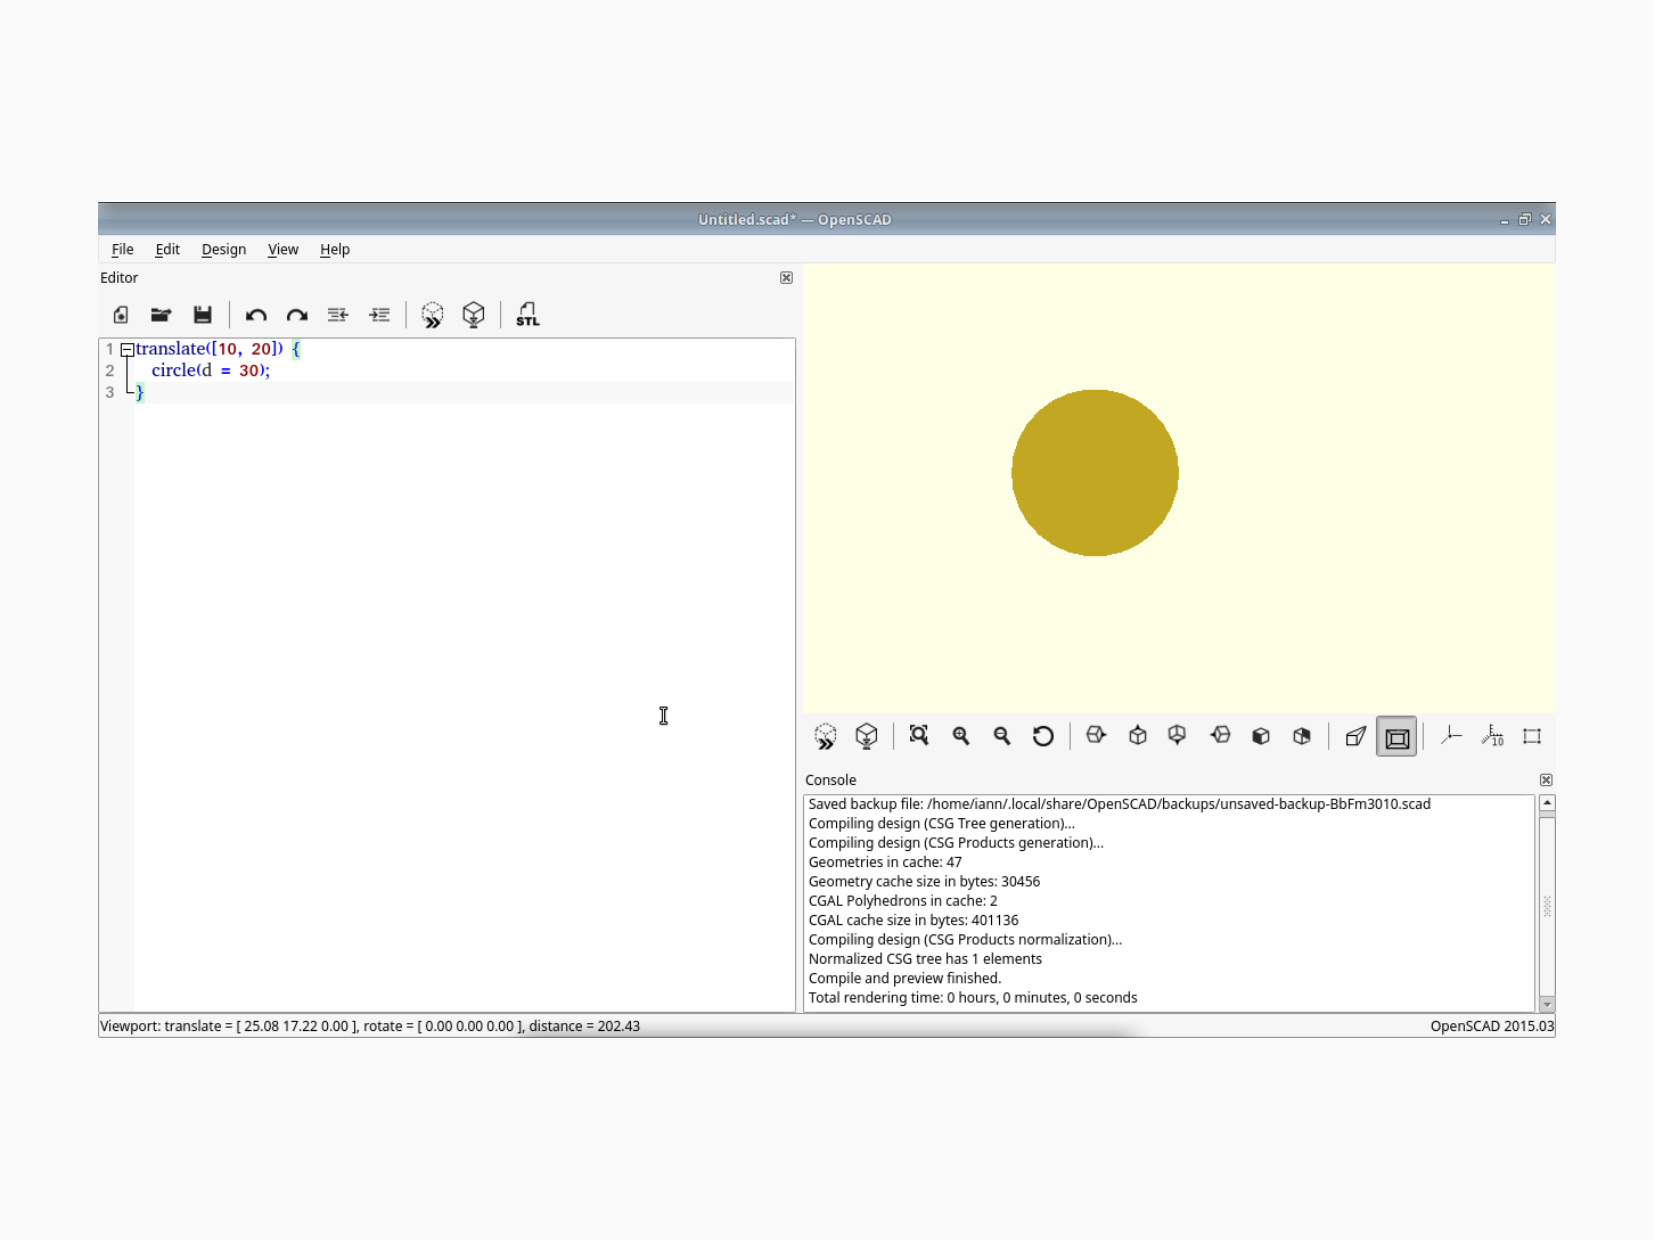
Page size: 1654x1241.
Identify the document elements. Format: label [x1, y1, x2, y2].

picture [98, 202, 1556, 1038]
